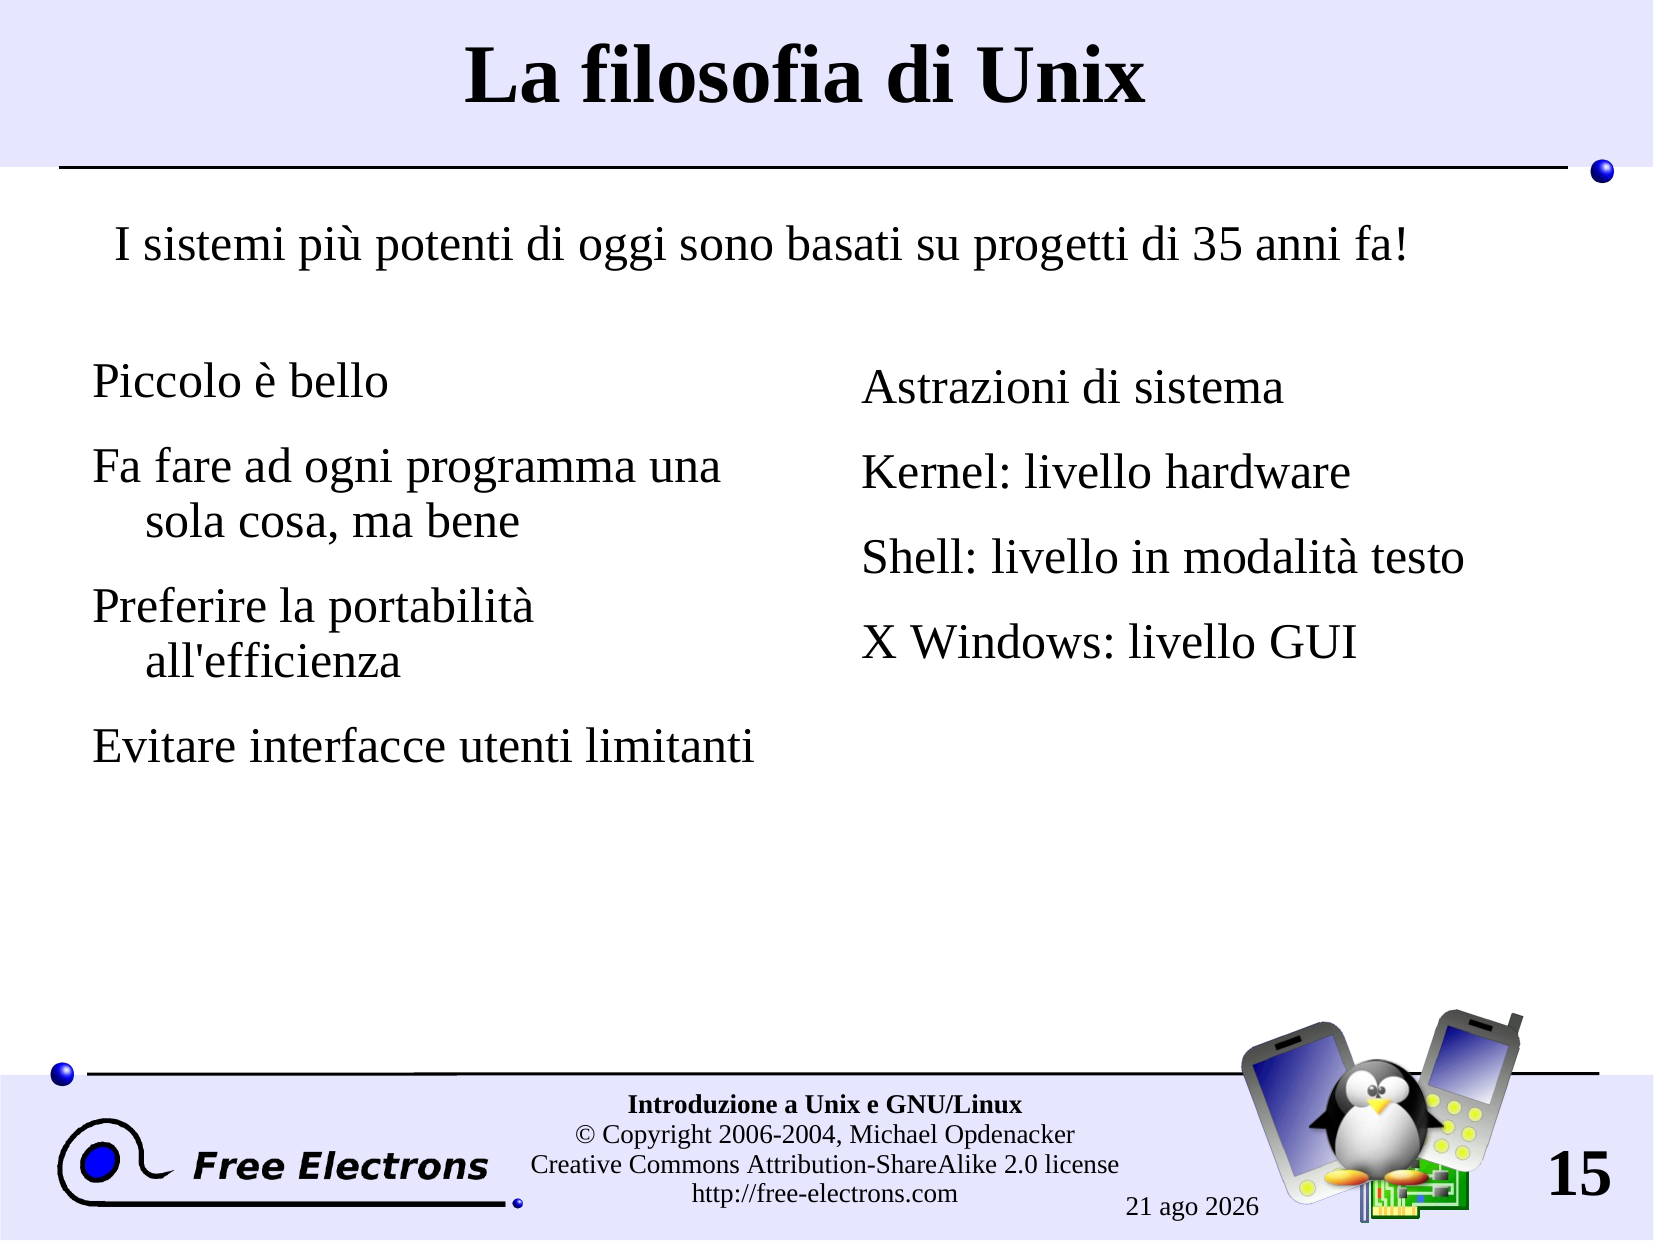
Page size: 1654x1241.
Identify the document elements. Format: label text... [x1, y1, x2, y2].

picture [50, 1107, 527, 1216]
list Astrazioni di sistema Kernel: livello hardware Shell: livello in modalità testo X Windows: livello GUI [844, 359, 1534, 952]
list I sistemi più potenti di oggi sono basati su progetti di 35 anni fa! [97, 215, 1492, 308]
picture [1225, 983, 1538, 1241]
title La filosofia di Unix [60, 12, 1551, 138]
list Piccolo è bello Fa fare ad ogni programma una sola cosa, ma bene Preferire la portabilità all'efficienza Evitare interfacce utenti limitanti [74, 353, 796, 1057]
